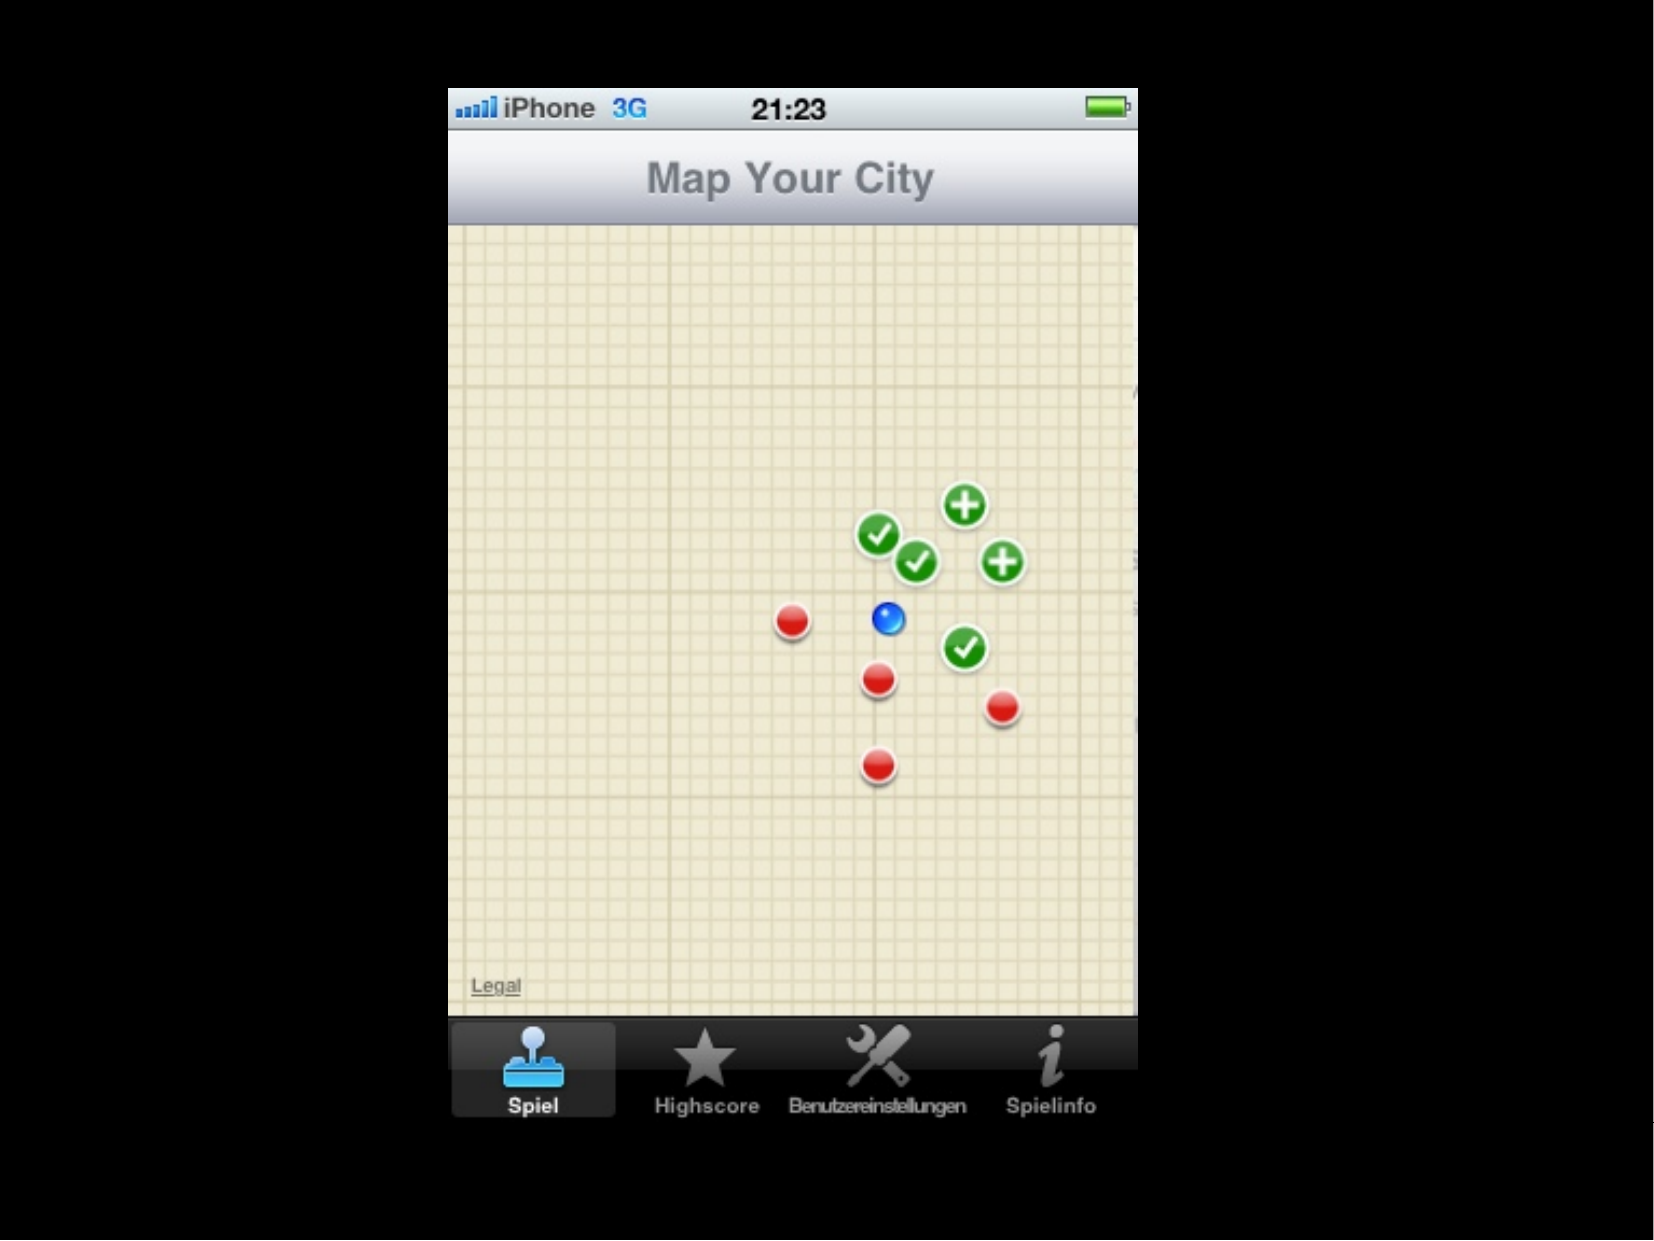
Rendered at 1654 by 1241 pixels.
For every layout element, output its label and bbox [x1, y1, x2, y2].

picture [448, 88, 1138, 1123]
